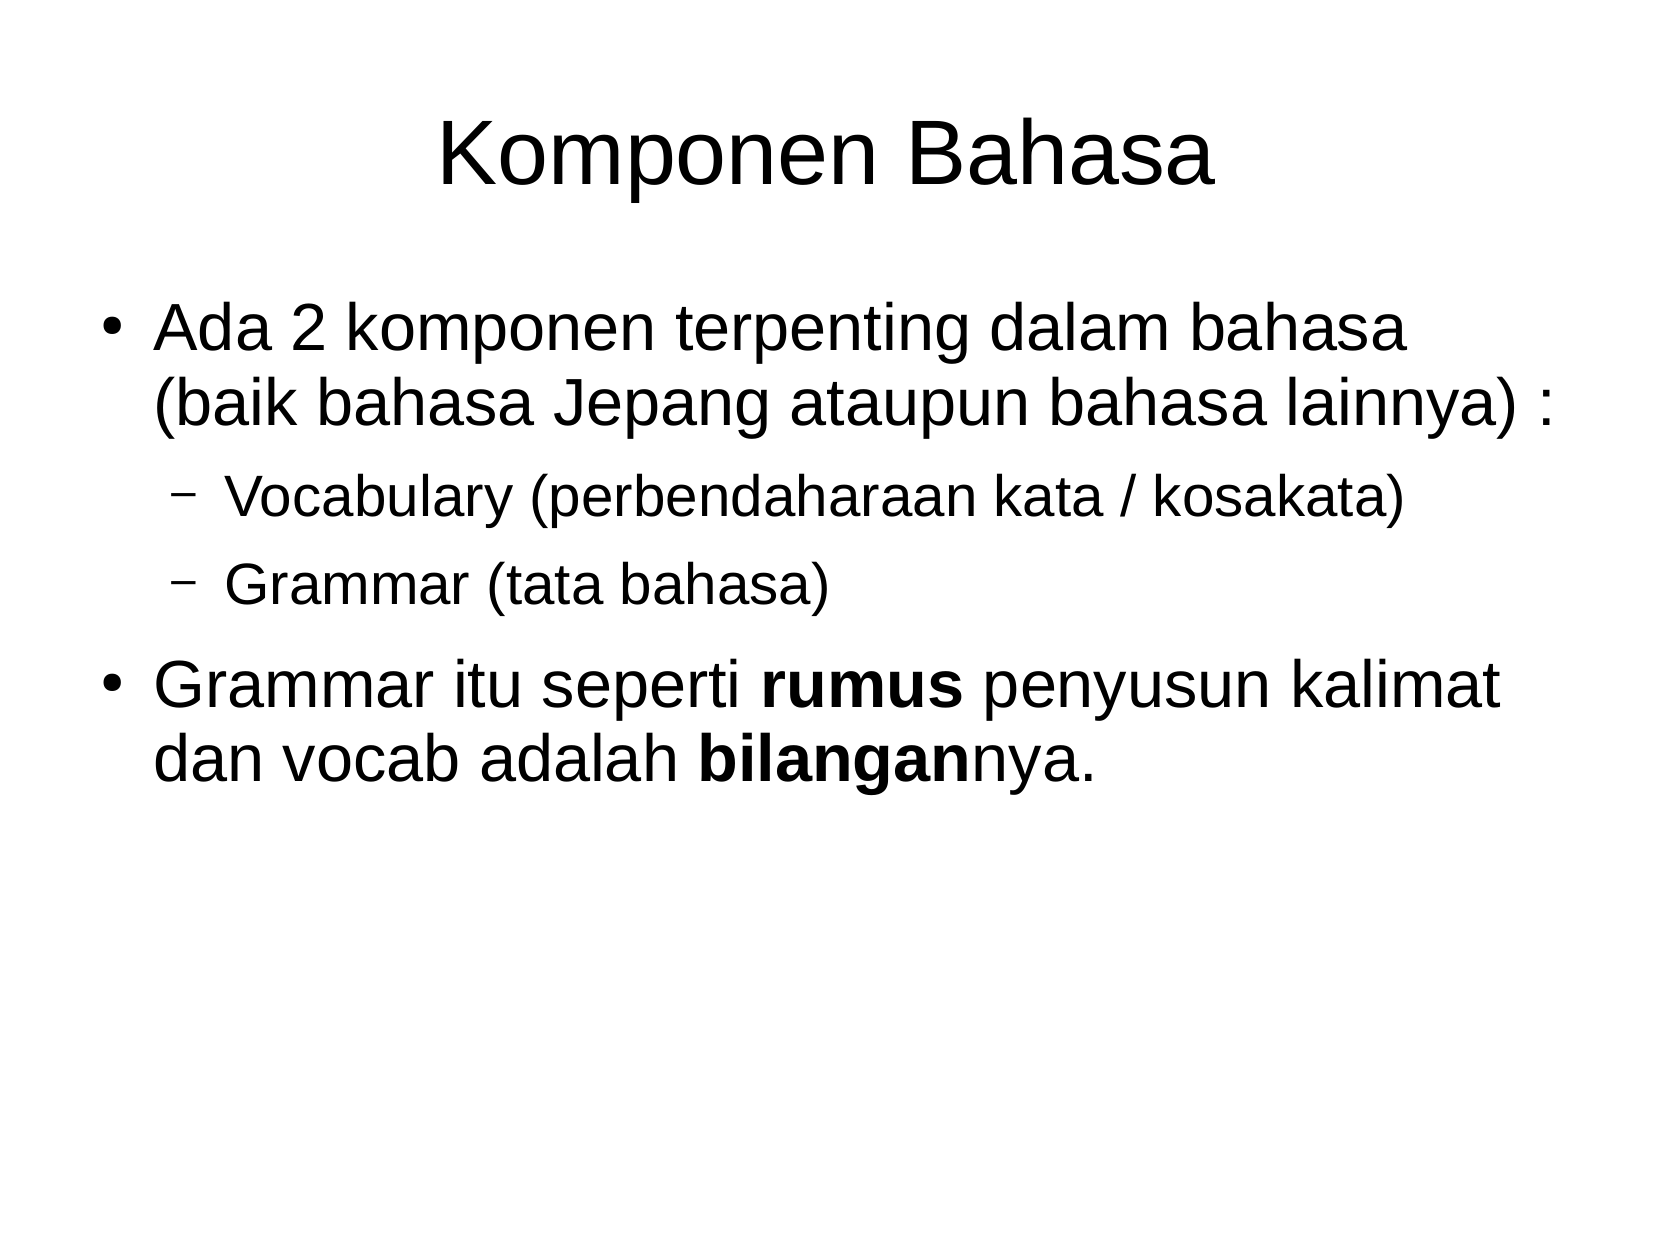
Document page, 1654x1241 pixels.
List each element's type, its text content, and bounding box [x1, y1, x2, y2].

list Ada 2 komponen terpenting dalam bahasa (baik bahasa Jepang ataupun bahasa lainnya) : Vocabulary (perbendaharaan kata / kosakata) Grammar (tata bahasa) Grammar itu seperti rumus penyusun kalimat dan vocab adalah bilangannya. [82, 290, 1571, 1010]
title Komponen Bahasa [82, 49, 1571, 257]
